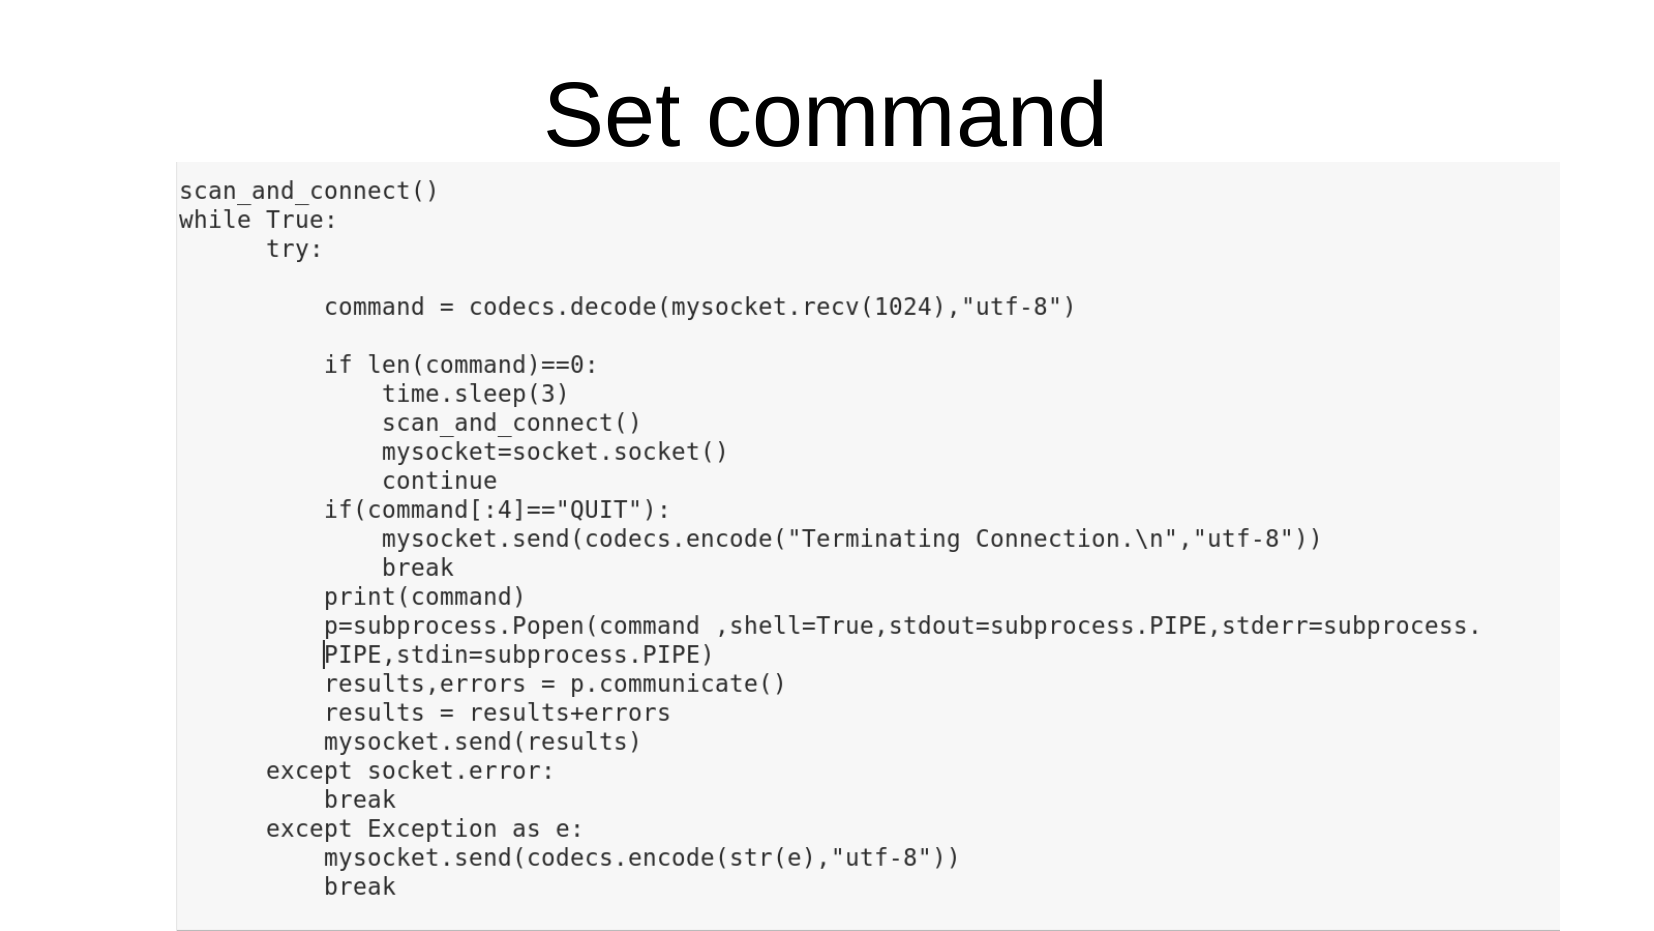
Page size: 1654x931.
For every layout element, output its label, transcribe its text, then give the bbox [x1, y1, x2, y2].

title Set command [82, 37, 1571, 193]
picture [176, 162, 1561, 931]
